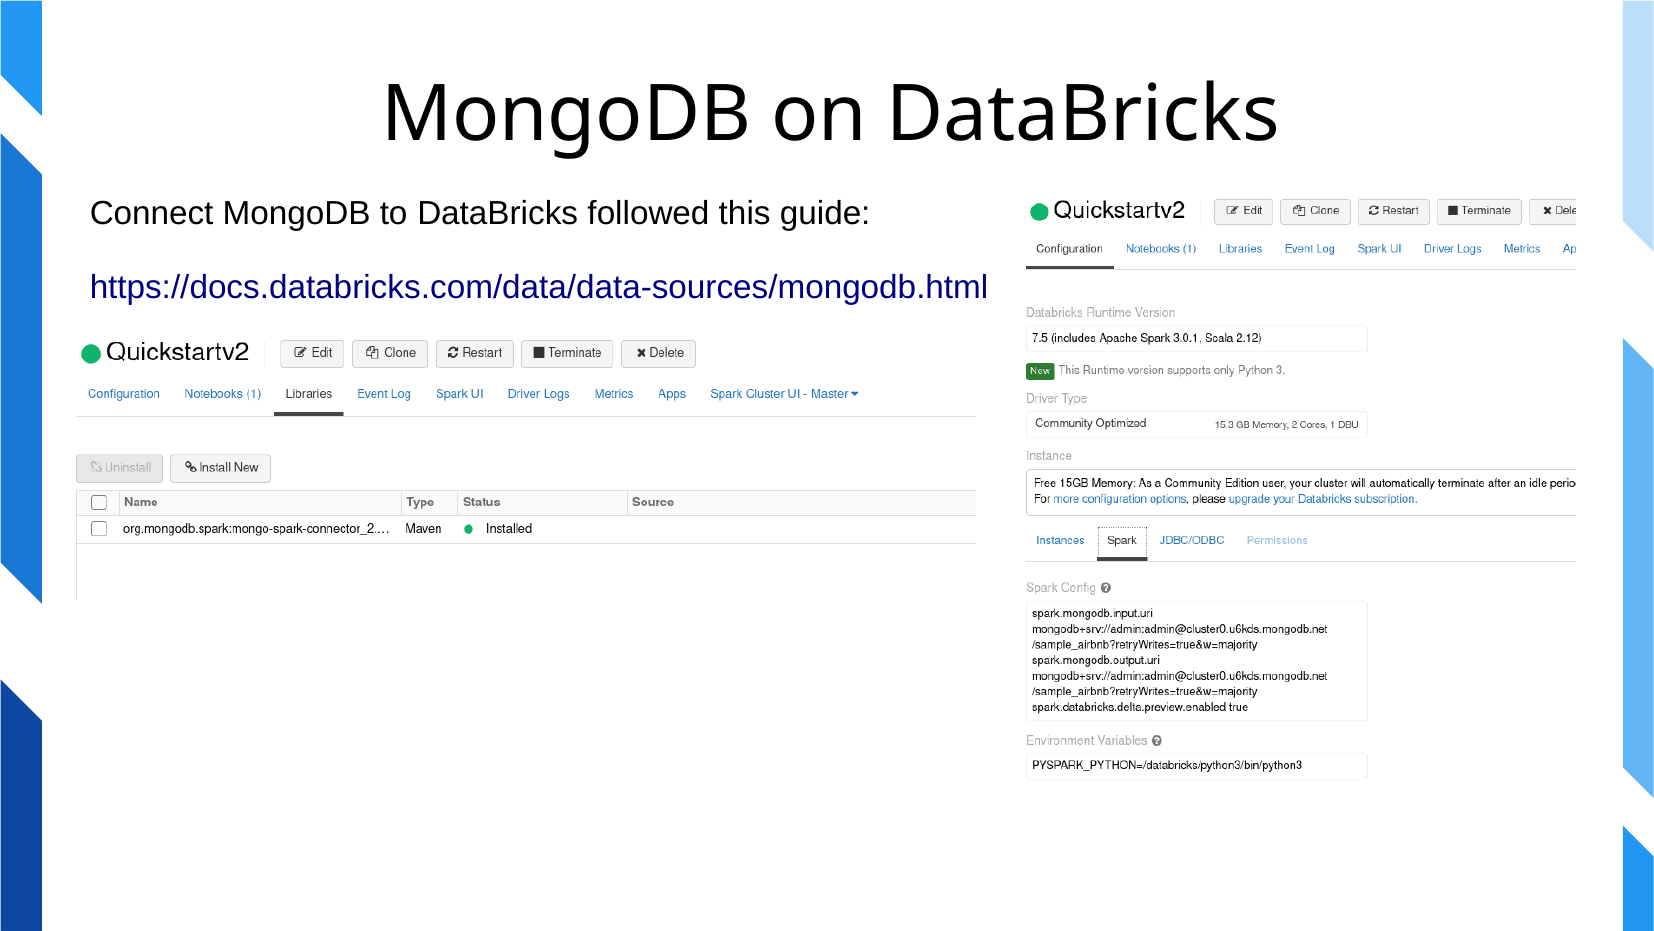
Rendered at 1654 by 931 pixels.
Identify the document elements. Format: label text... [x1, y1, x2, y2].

picture [75, 326, 976, 601]
text_box Connect MongoDB to DataBricks followed this guide: https://docs.databricks.com/data/data-sources/mongodb.html [75, 187, 1013, 371]
picture [1022, 187, 1576, 793]
title MongoDB on DataBricks [86, 32, 1576, 188]
